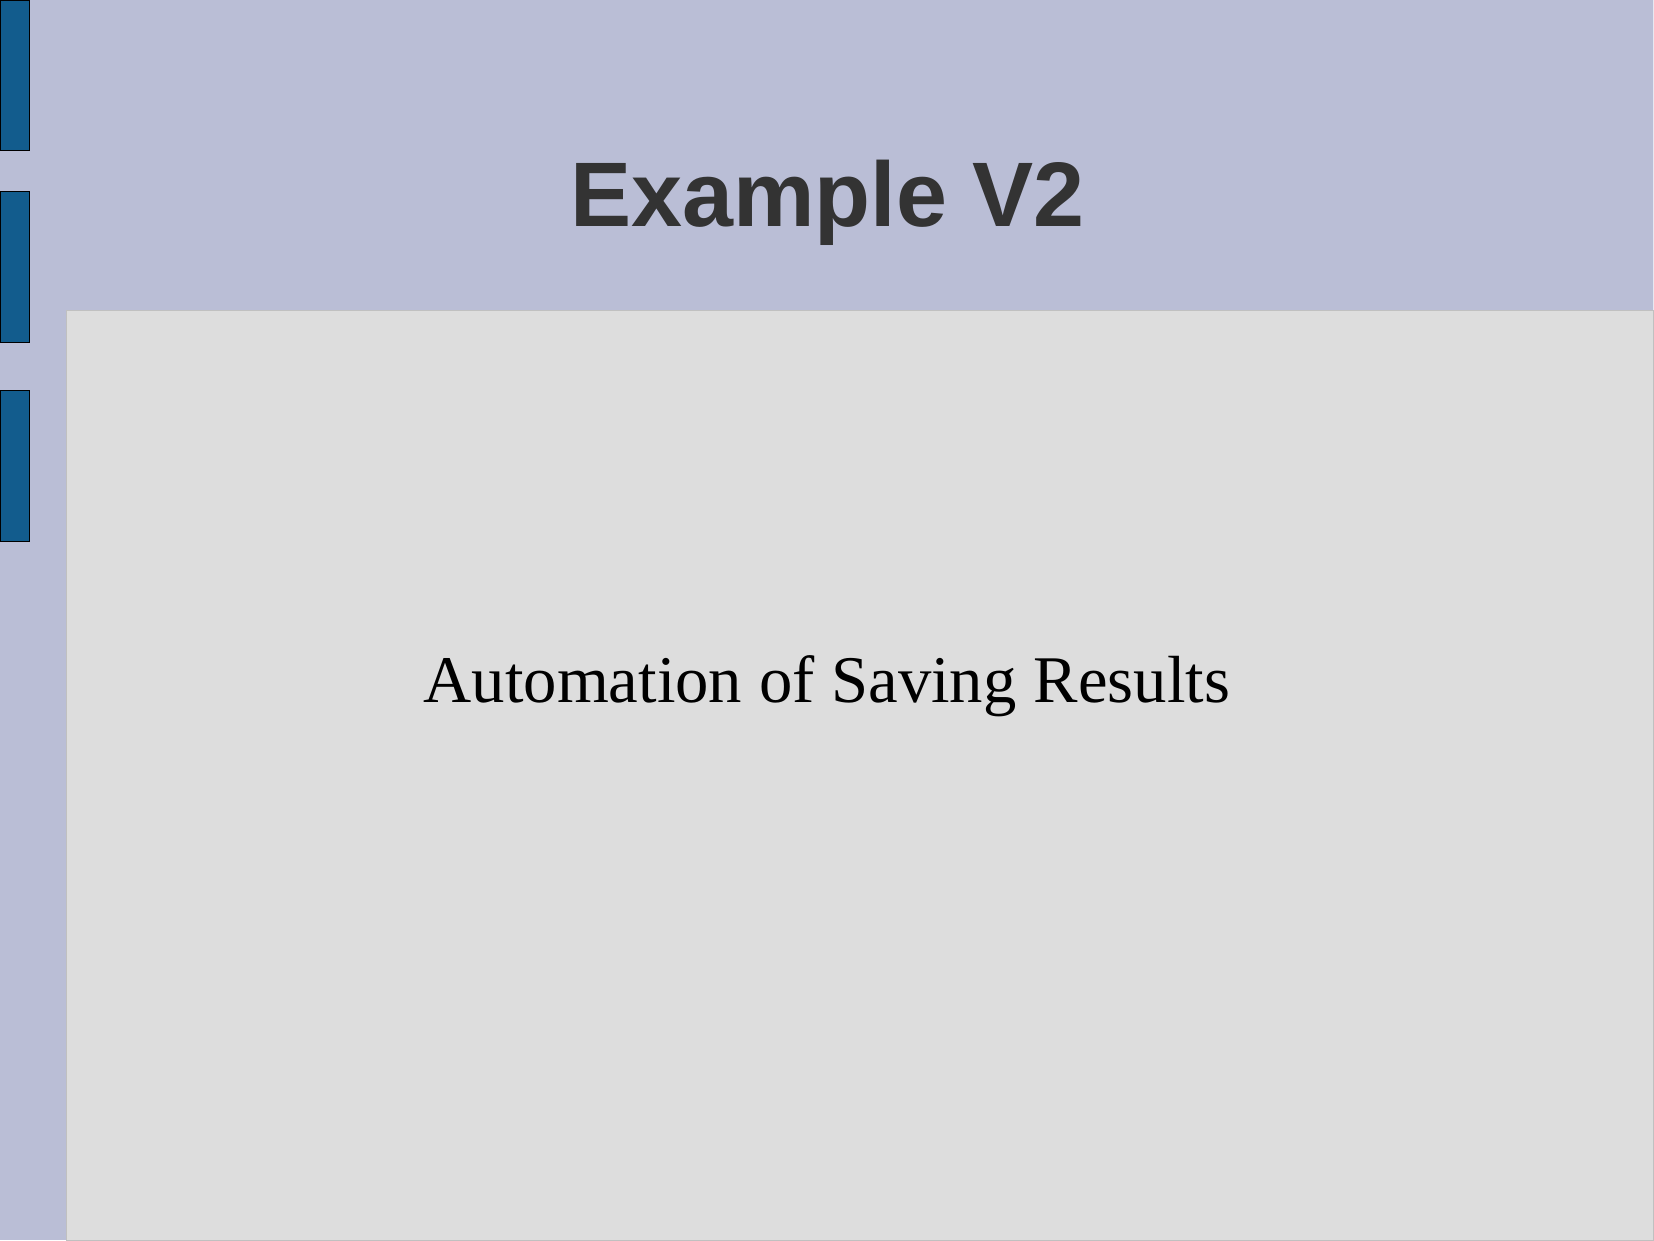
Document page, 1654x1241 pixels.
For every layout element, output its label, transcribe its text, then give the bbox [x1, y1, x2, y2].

title Example V2 [121, 98, 1534, 291]
subtitle Automation of Saving Results [121, 352, 1534, 1156]
